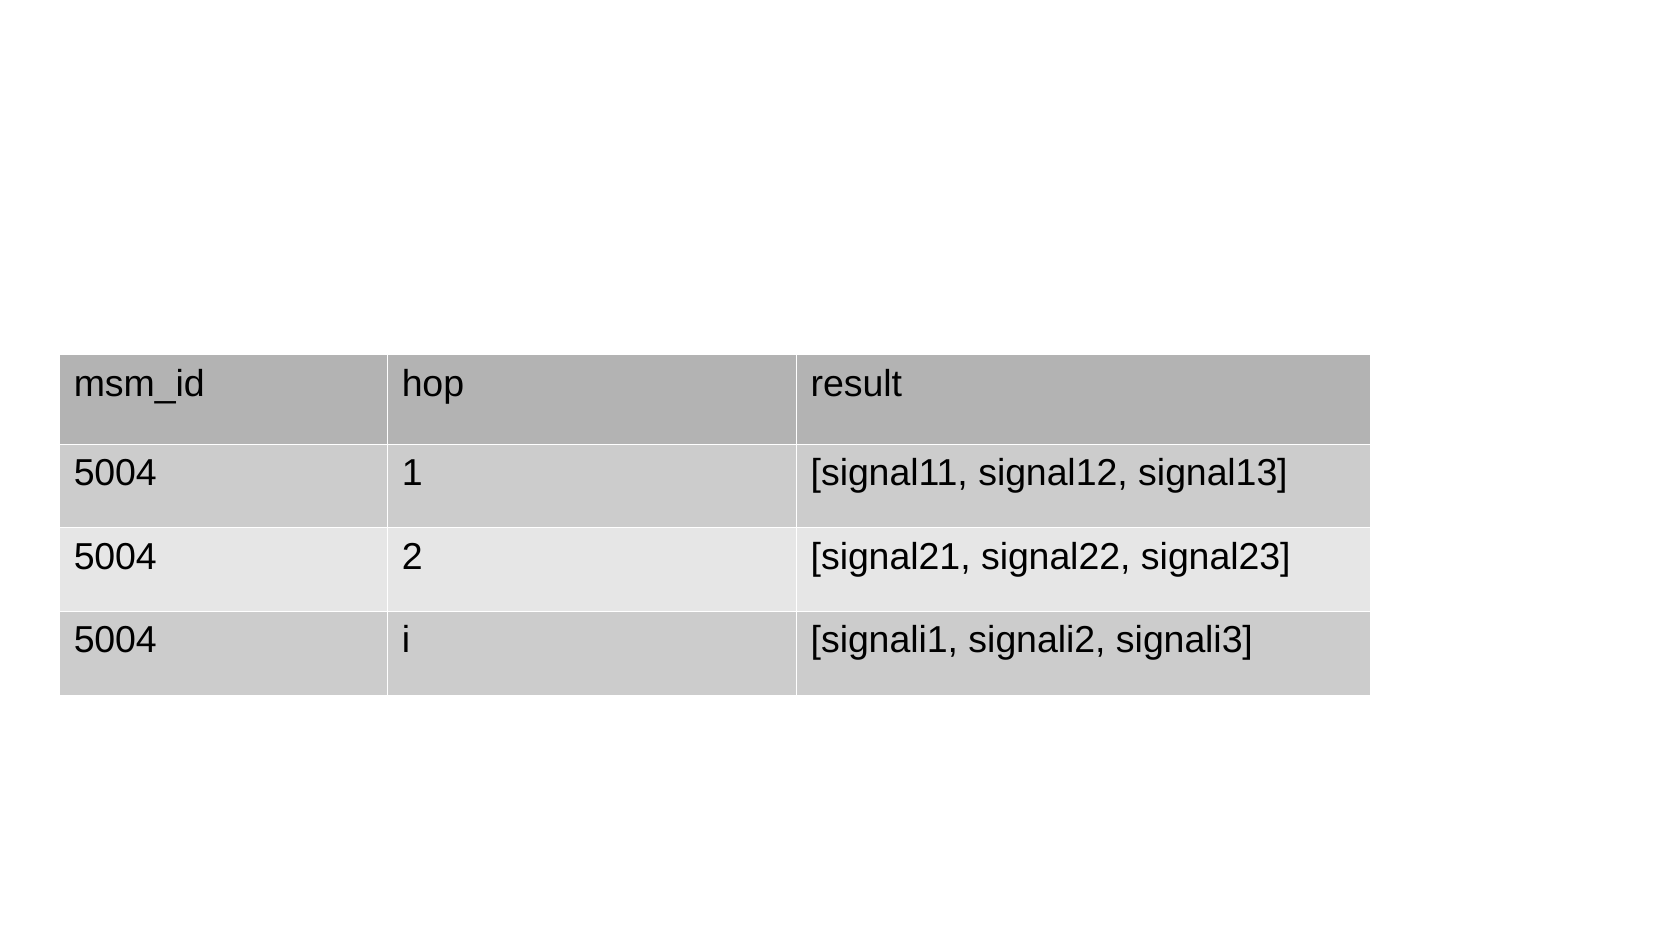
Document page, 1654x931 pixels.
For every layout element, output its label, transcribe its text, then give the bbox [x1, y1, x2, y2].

table_cell 5004 [60, 612, 387, 695]
table_cell 5004 [60, 528, 387, 611]
table_cell 1 [388, 445, 796, 527]
table_cell [signal11, signal12, signal13] [797, 445, 1370, 527]
table_header hop [388, 355, 796, 444]
table_header result [797, 355, 1370, 444]
table_header msm_id [60, 355, 387, 444]
table_cell [signali1, signali2, signali3] [797, 612, 1370, 695]
table_cell 5004 [60, 445, 387, 527]
table_cell i [388, 612, 796, 695]
table_cell 2 [388, 528, 796, 611]
table_cell [signal21, signal22, signal23] [797, 528, 1370, 611]
